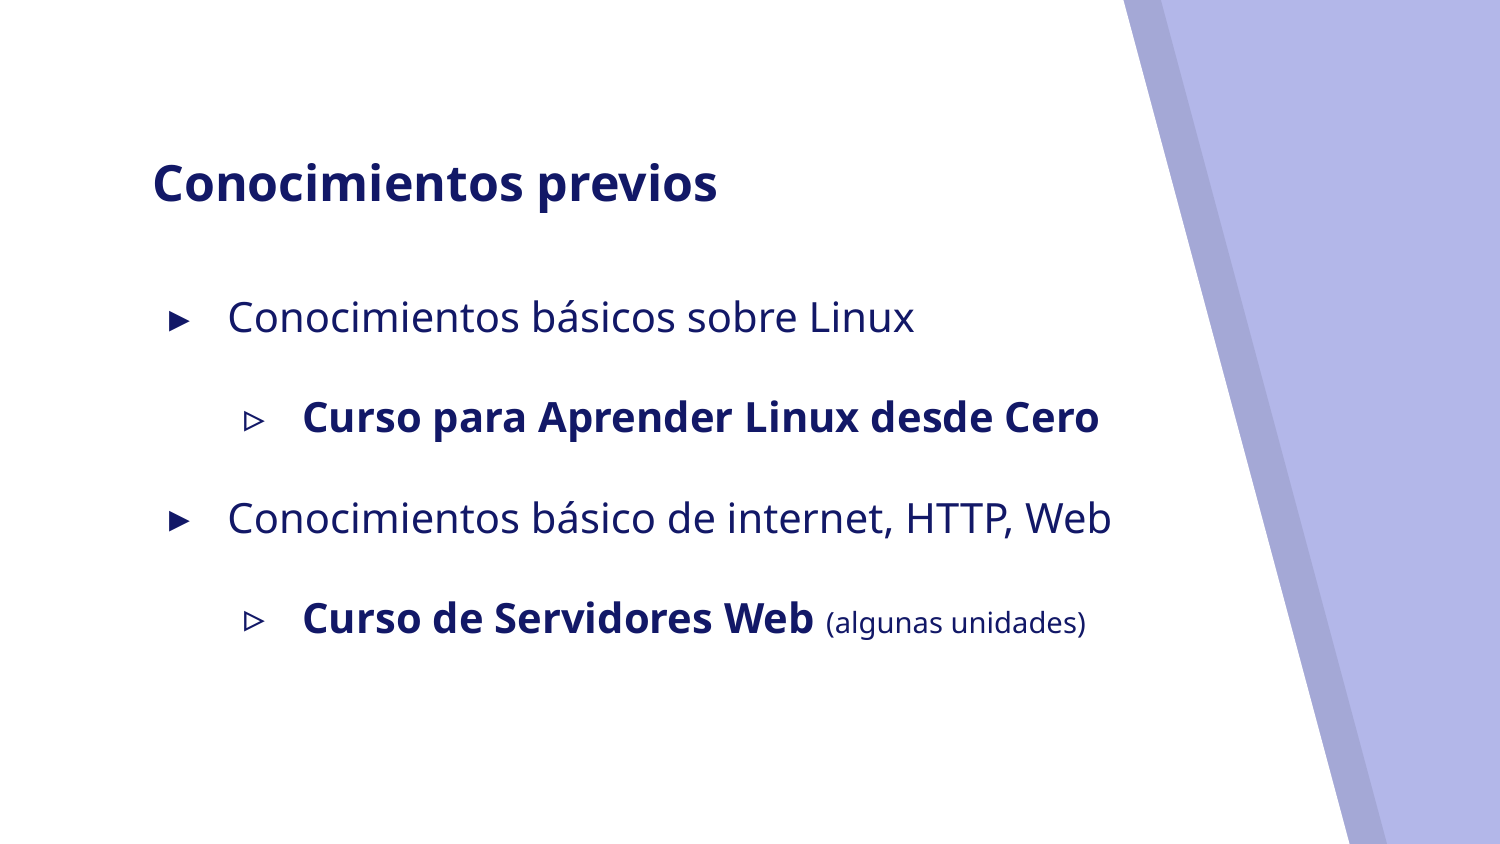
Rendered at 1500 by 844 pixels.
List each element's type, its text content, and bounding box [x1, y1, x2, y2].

title Conocimientos previos [137, 146, 1011, 226]
list Conocimientos básicos sobre Linux Curso para Aprender Linux desde Cero Conocimientos básico de internet, HTTP, Web Curso de Servidores Web (algunas unidades) [137, 226, 1484, 597]
